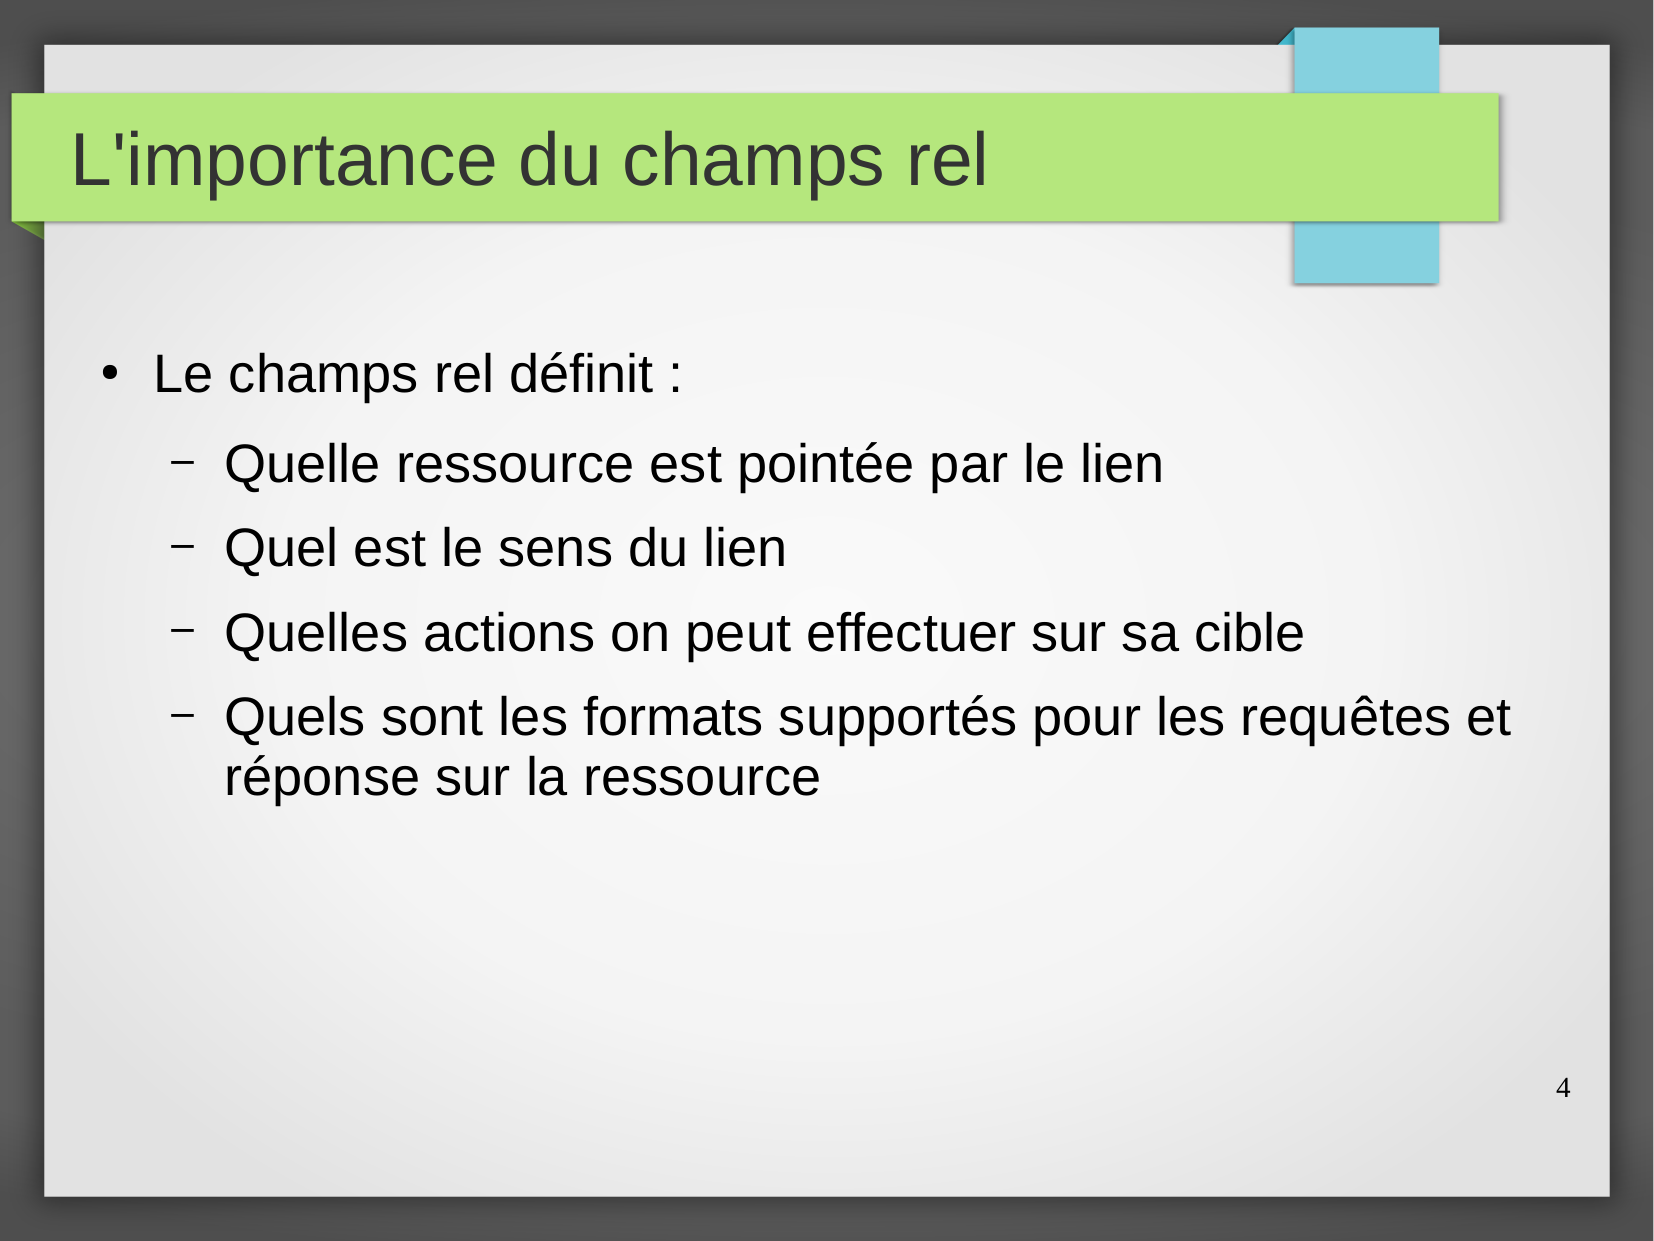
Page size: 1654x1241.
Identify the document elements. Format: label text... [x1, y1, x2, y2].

title L'importance du champs rel [70, 106, 1229, 213]
picture [0, 0, 1654, 1241]
list Le champs rel définit : Quelle ressource est pointée par le lien Quel est le sens du lien Quelles actions on peut effectuer sur sa cible Quels sont les formats supportés pour les requêtes et réponse sur la ressource [82, 343, 1538, 1063]
